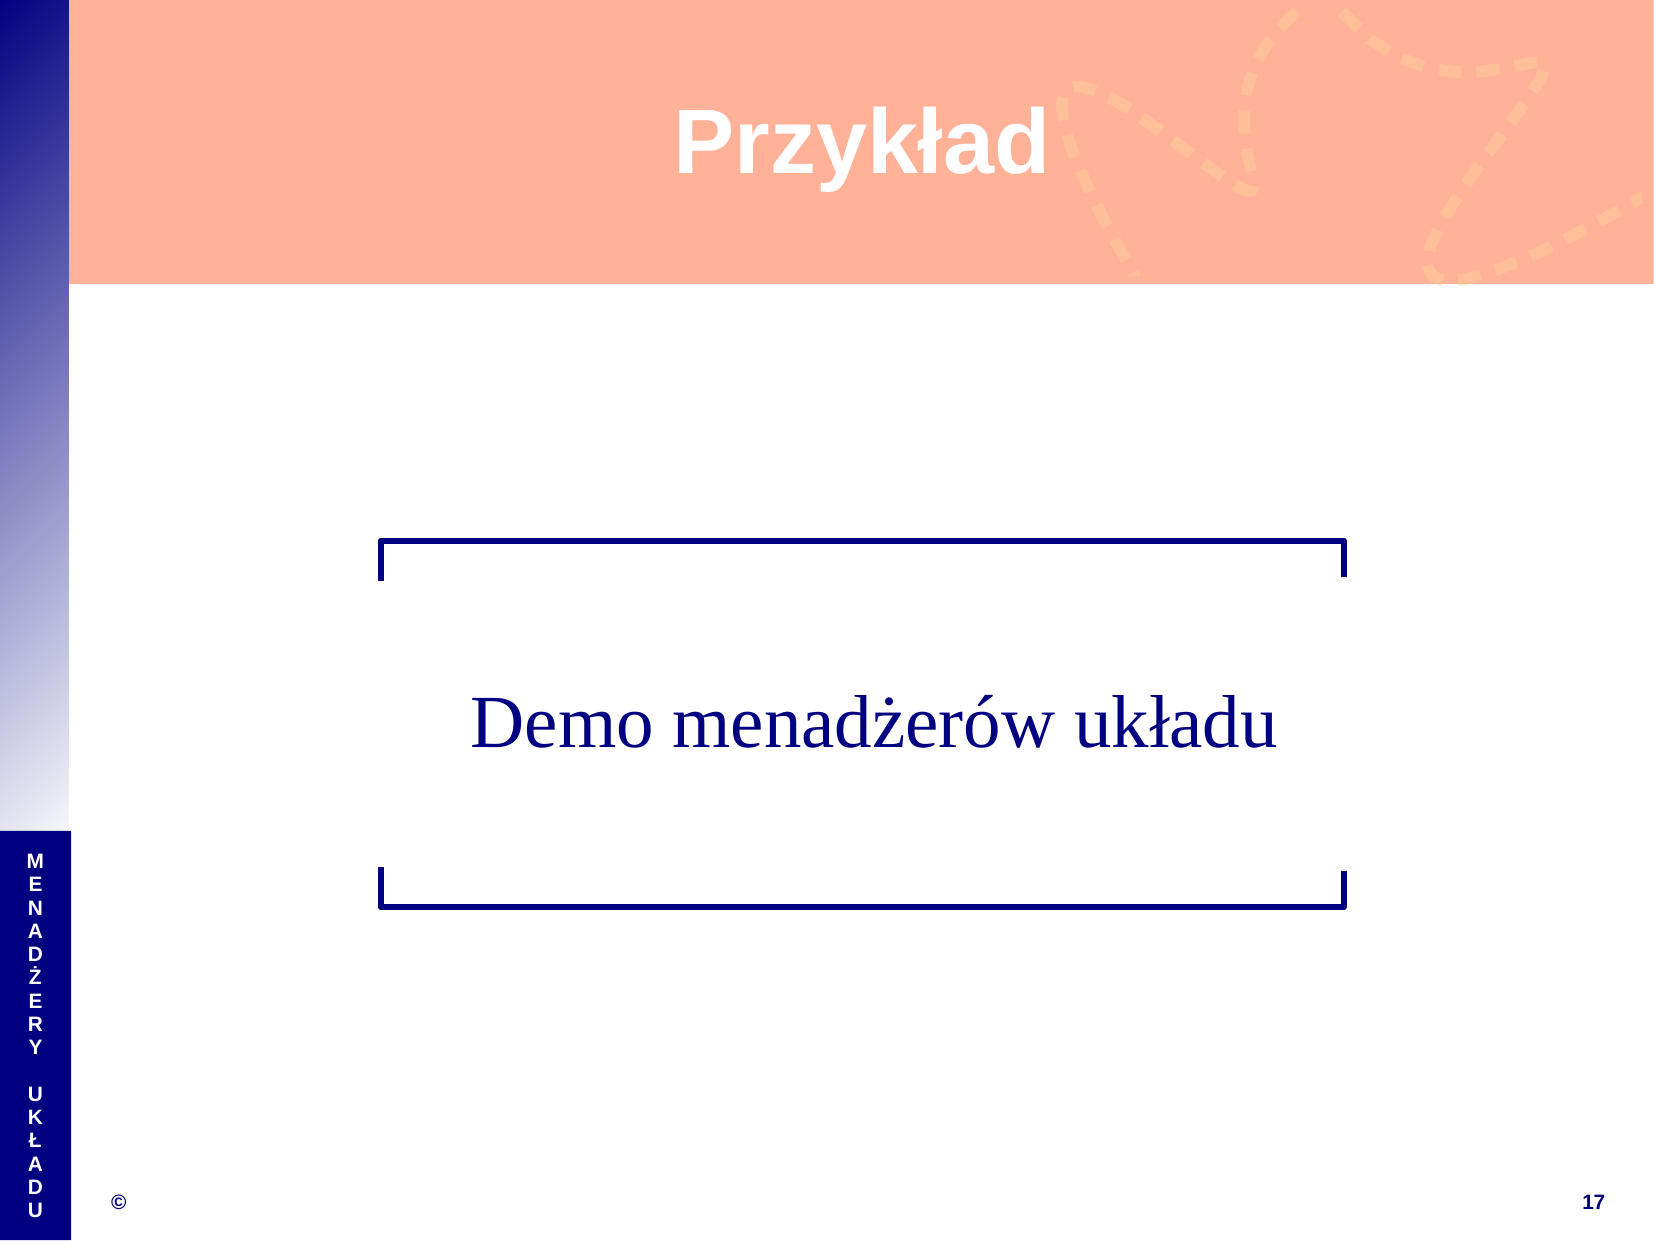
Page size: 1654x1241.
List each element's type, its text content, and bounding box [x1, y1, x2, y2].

text_box Demo menadżerów układu [398, 513, 1327, 931]
title Przykład [70, 37, 1654, 246]
text_box M E N A D Ż E R Y U K Ł A D U [0, 831, 71, 1241]
